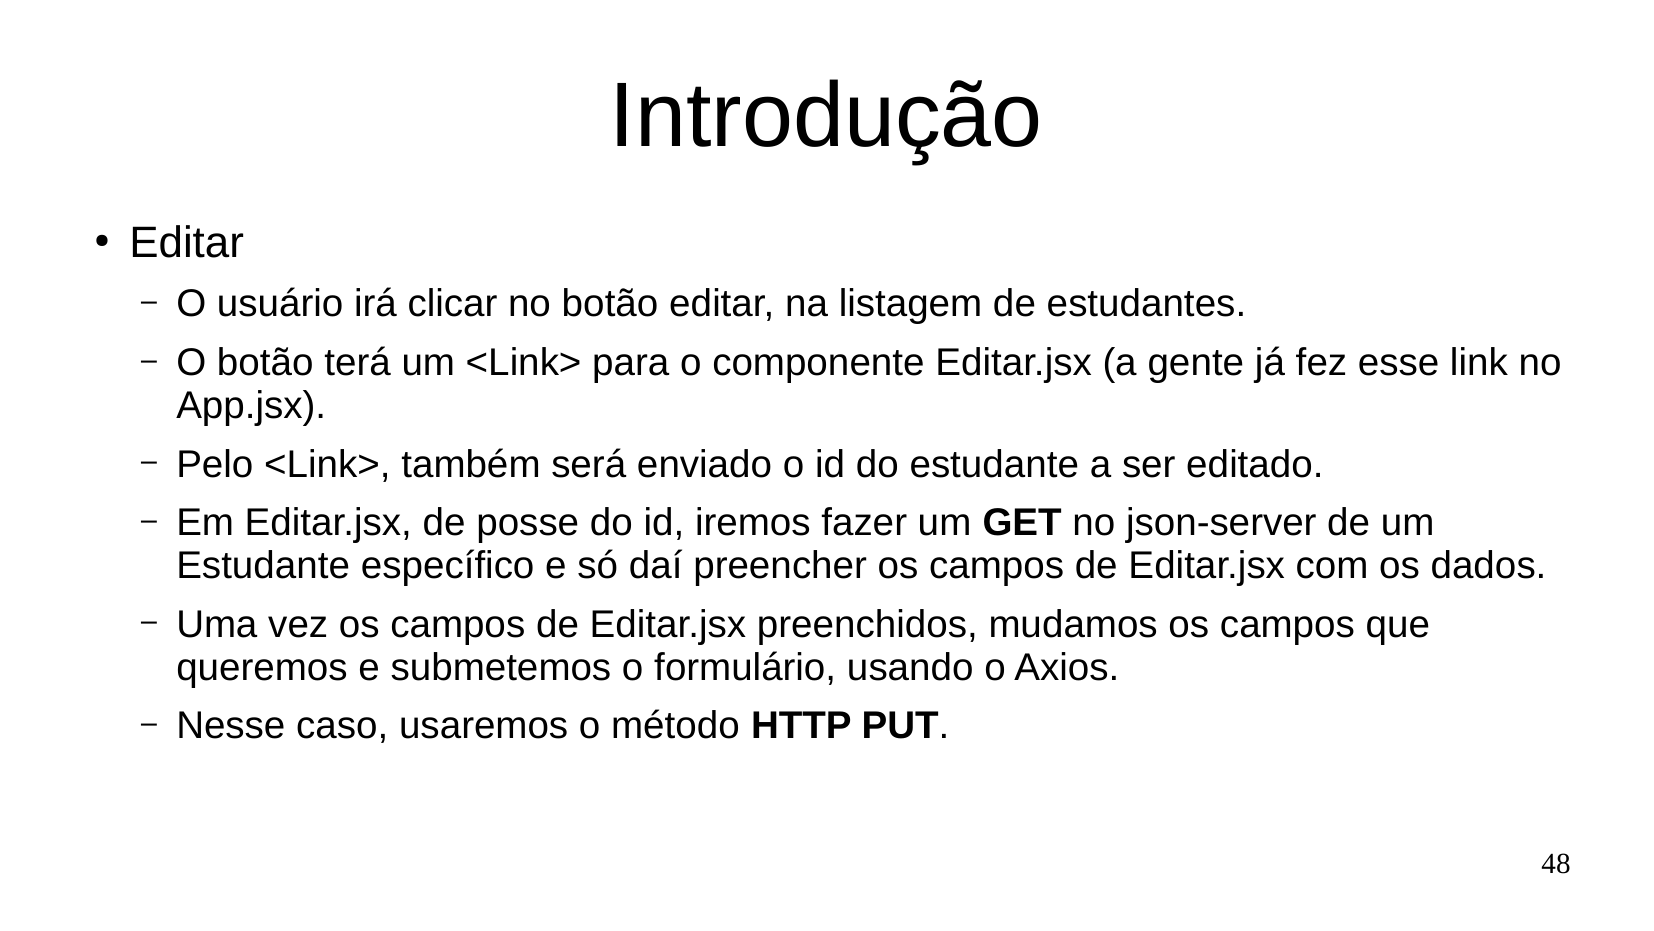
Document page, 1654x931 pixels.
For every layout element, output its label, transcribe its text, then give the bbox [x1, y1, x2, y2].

title Introdução [82, 37, 1571, 193]
list Editar O usuário irá clicar no botão editar, na listagem de estudantes. O botão terá um <Link> para o componente Editar.jsx (a gente já fez esse link no App.jsx). Pelo <Link>, também será enviado o id do estudante a ser editado. Em Editar.jsx, de posse do id, iremos fazer um GET no json-server de um Estudante específico e só daí preencher os campos de Editar.jsx com os dados. Uma vez os campos de Editar.jsx preenchidos, mudamos os campos que queremos e submetemos o formulário, usando o Axios. Nesse caso, usaremos o método HTTP PUT. [82, 217, 1571, 758]
